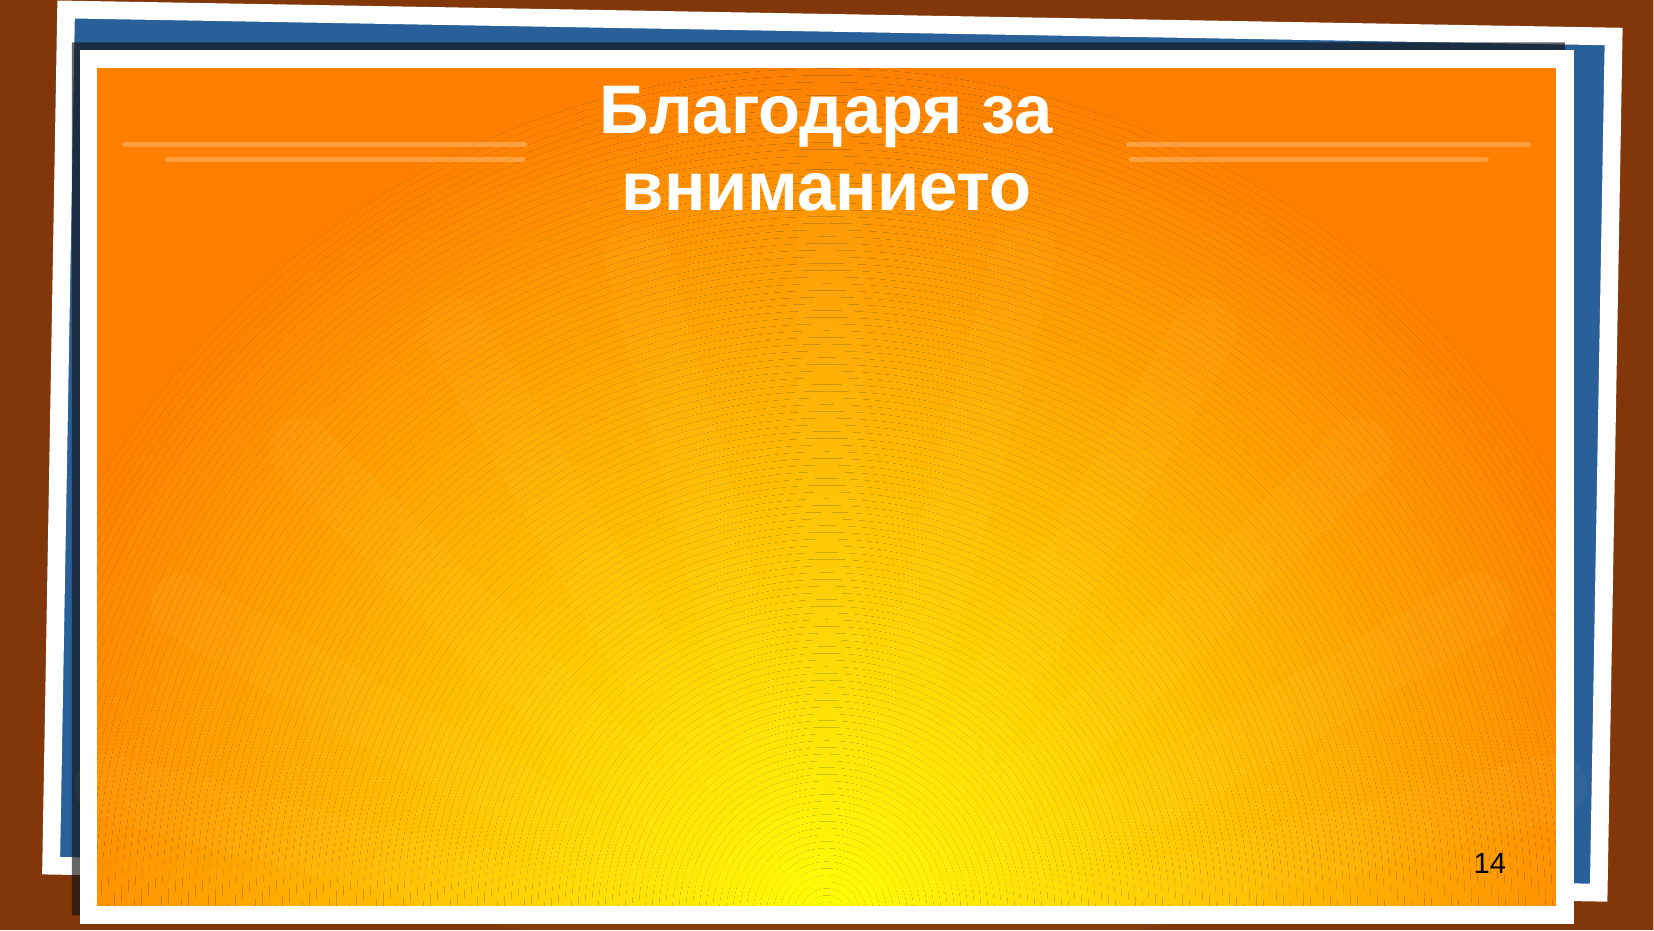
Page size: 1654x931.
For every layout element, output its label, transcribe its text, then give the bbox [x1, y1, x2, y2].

title Благодаря за вниманието [531, 70, 1123, 225]
